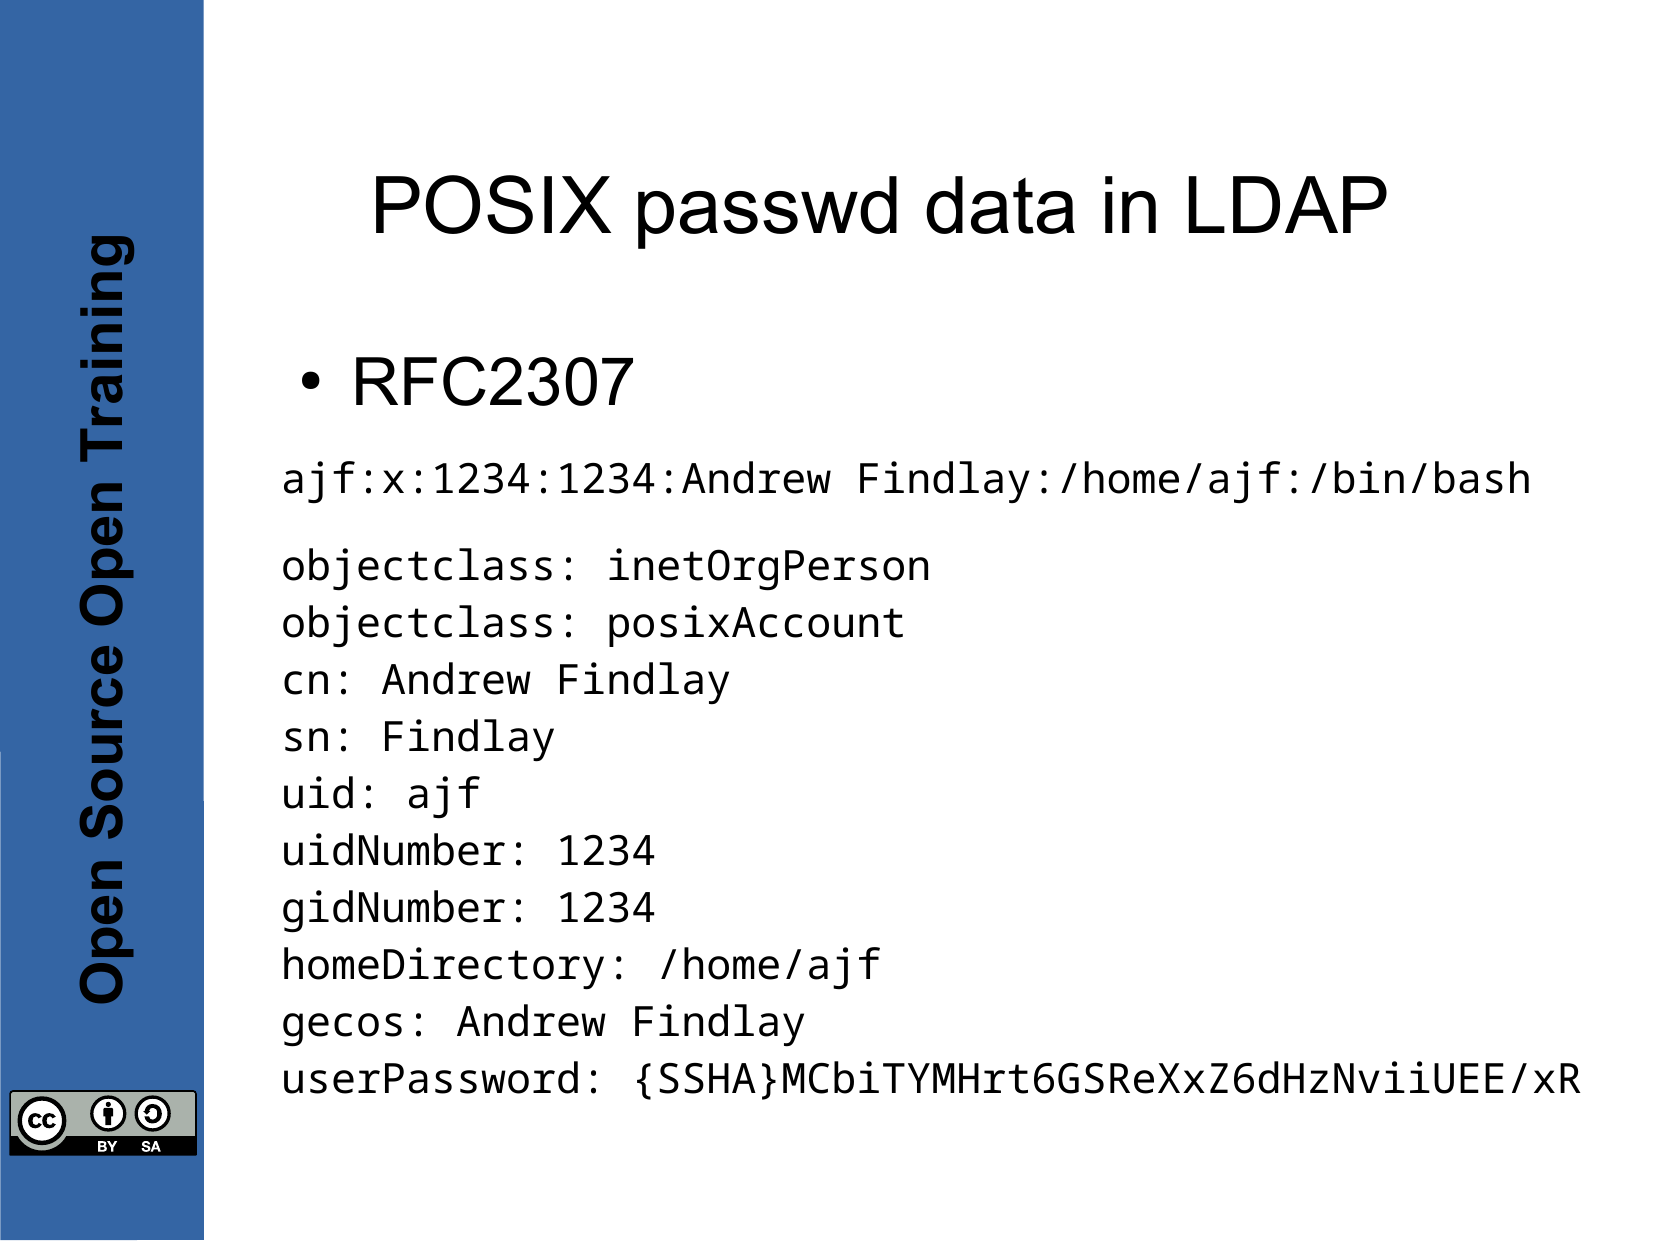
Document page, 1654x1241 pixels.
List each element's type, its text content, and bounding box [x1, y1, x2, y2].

title POSIX passwd data in LDAP [227, 110, 1534, 303]
list RFC2307 ajf:x:1234:1234:Andrew Findlay:/home/ajf:/bin/bash objectclass: inetOrgPerson objectclass: posixAccount cn: Andrew Findlay sn: Findlay uid: ajf uidNumber: 1234 gidNumber: 1234 homeDirectory: /home/ajf gecos: Andrew Findlay userPassword: {SSHA}MCbiTYMHrt6GSReXxZ6dHzNviiUEE/xR [210, 344, 1626, 1112]
